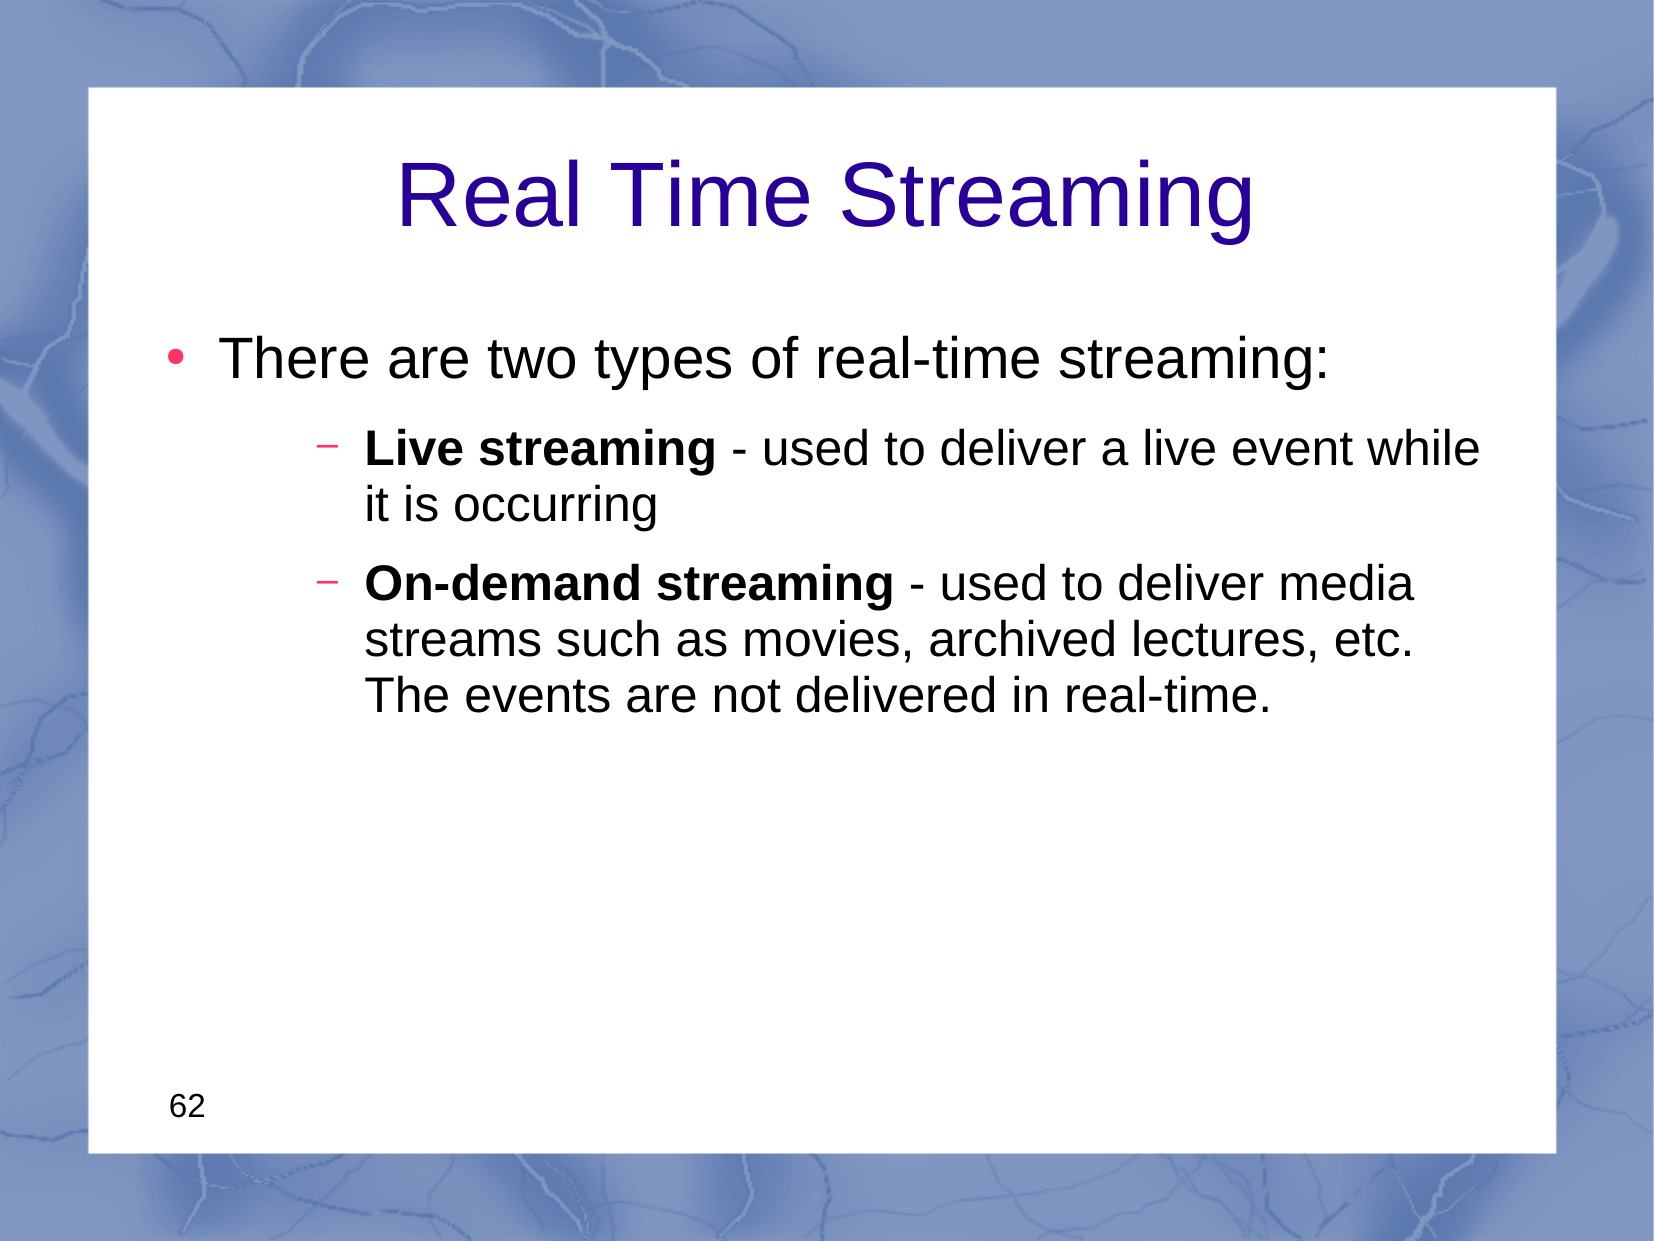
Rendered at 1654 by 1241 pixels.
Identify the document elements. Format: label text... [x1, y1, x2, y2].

picture [0, 0, 1654, 1241]
title Real Time Streaming [118, 90, 1536, 298]
list There are two types of real-time streaming: Live streaming - used to deliver a live event while it is occurring On-demand streaming - used to deliver media streams such as movies, archived lectures, etc. The events are not delivered in real-time. [147, 325, 1506, 1045]
